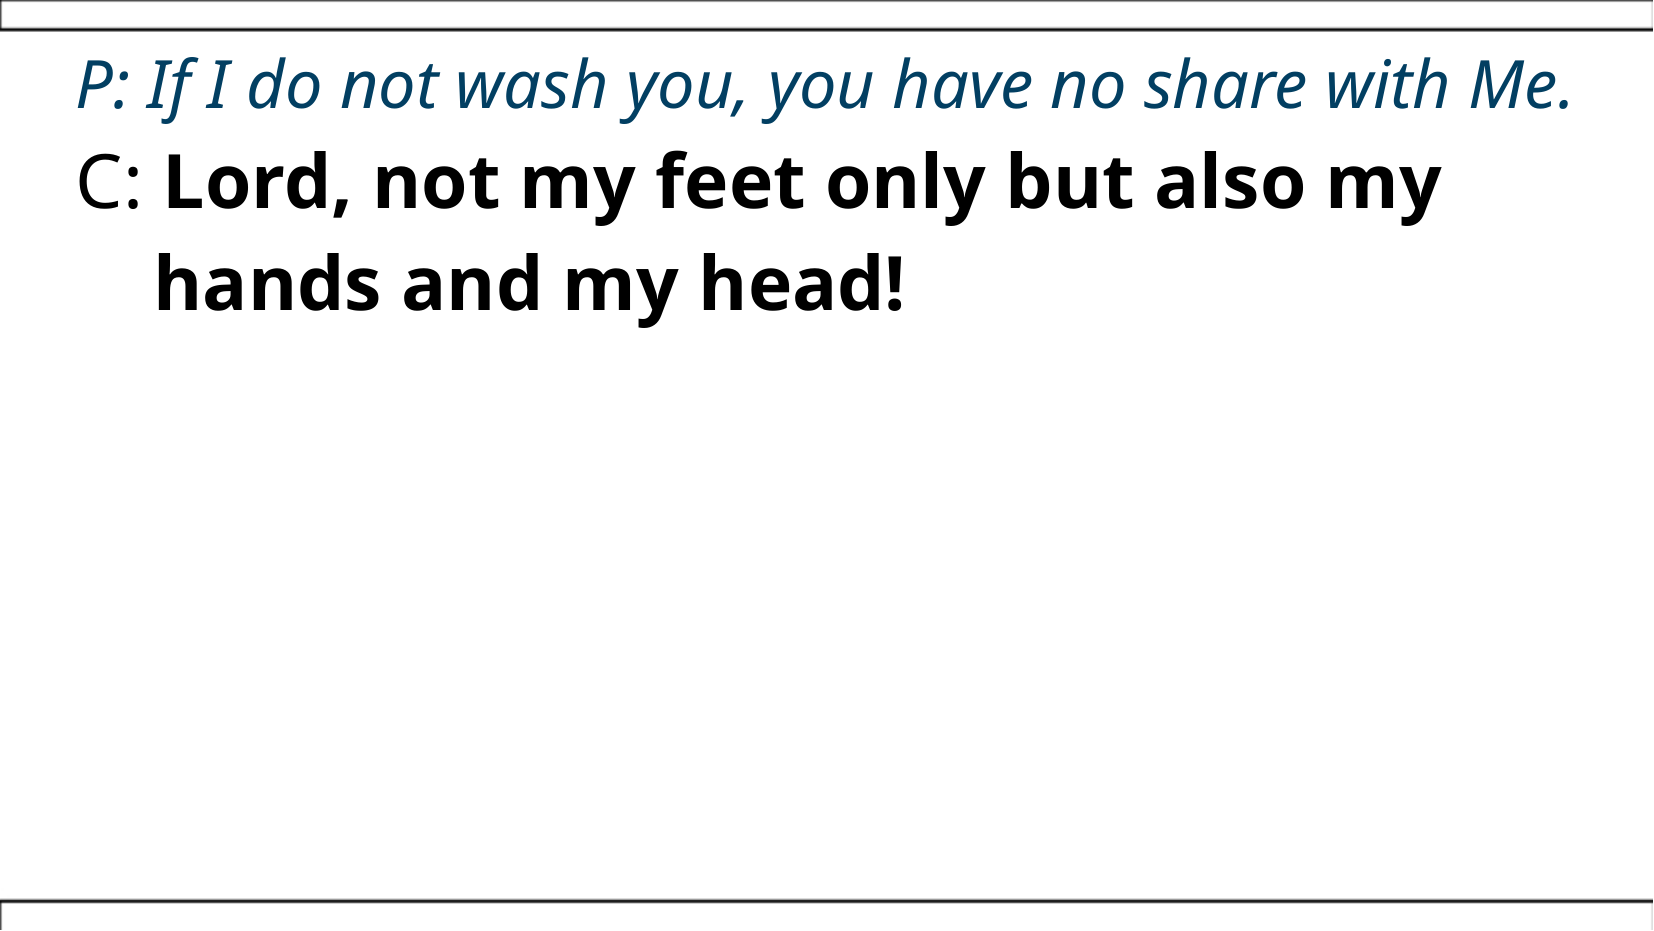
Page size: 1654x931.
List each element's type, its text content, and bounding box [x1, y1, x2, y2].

picture [0, 0, 1653, 930]
text_box P: If I do not wash you, you have no share with Me. C: Lord, not my feet only but also my hands and my head! [61, 30, 1621, 334]
